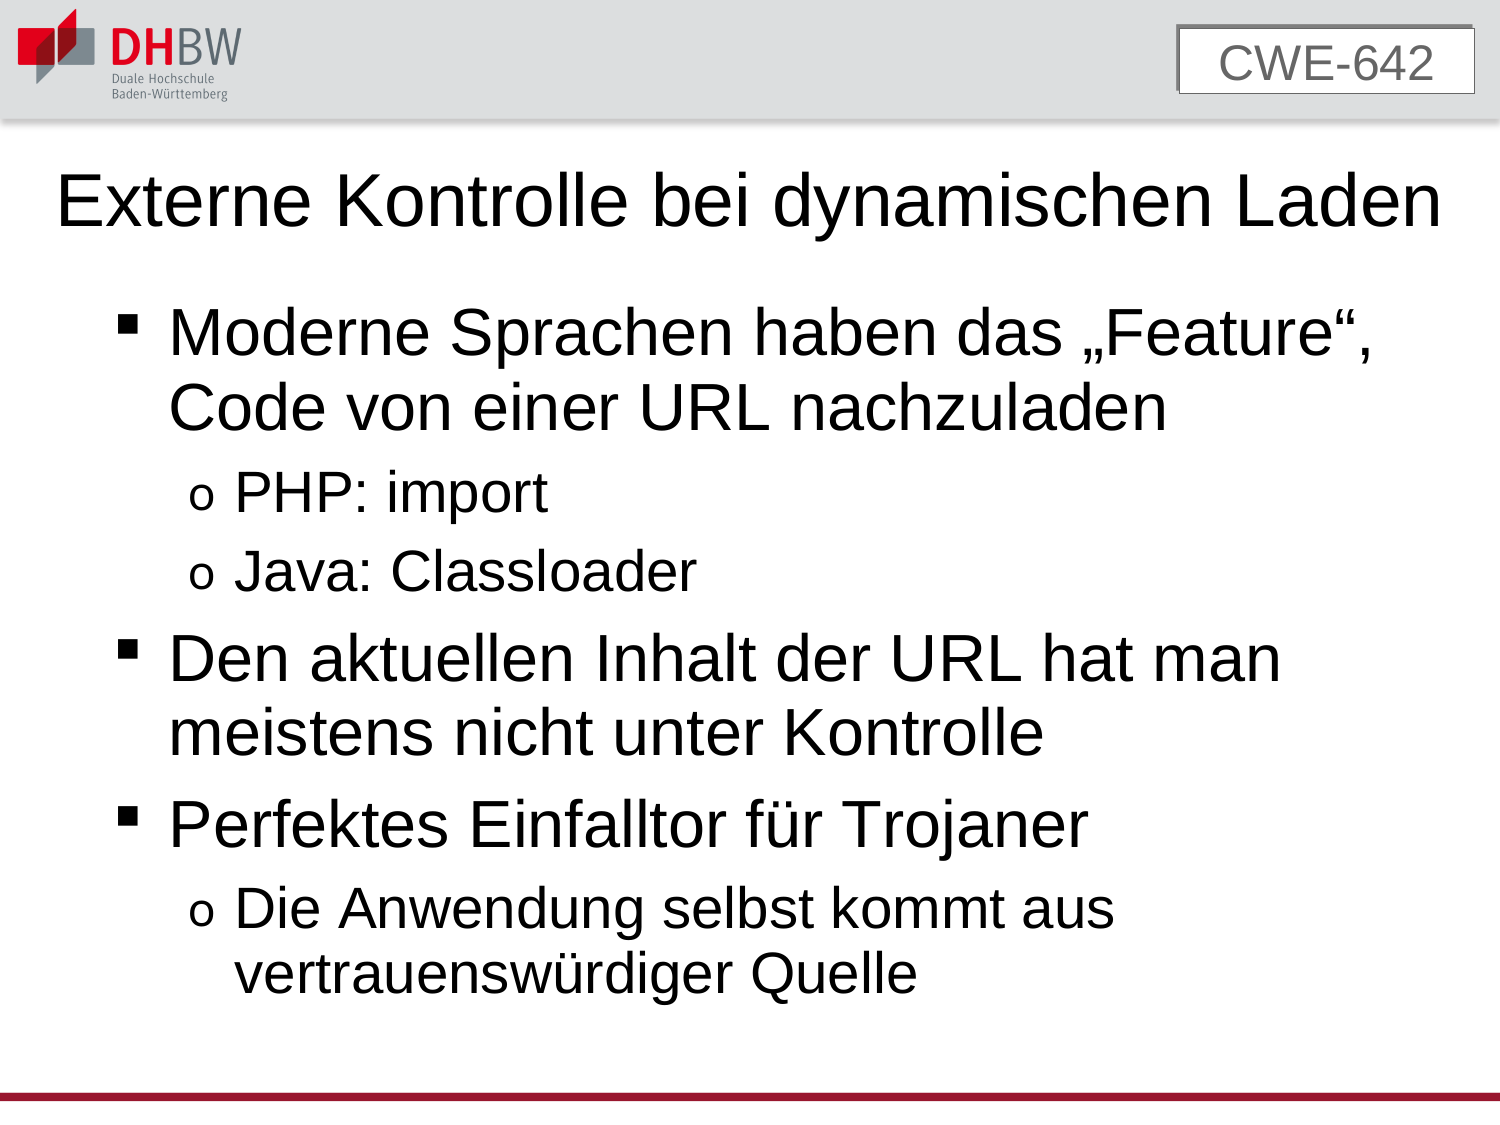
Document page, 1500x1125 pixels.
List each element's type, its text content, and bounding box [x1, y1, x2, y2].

title Externe Kontrolle bei dynamischen Laden [0, 134, 1500, 266]
list Moderne Sprachen haben das „Feature“, Code von einer URL nachzuladen PHP: import Java: Classloader Den aktuellen Inhalt der URL hat man meistens nicht unter Kontrolle Perfektes Einfalltor für Trojaner Die Anwendung selbst kommt aus vertrauenswürdiger Quelle [112, 295, 1388, 1051]
picture [0, 0, 1500, 134]
picture [0, 266, 1500, 1121]
text_box CWE-642 [1179, 28, 1475, 94]
